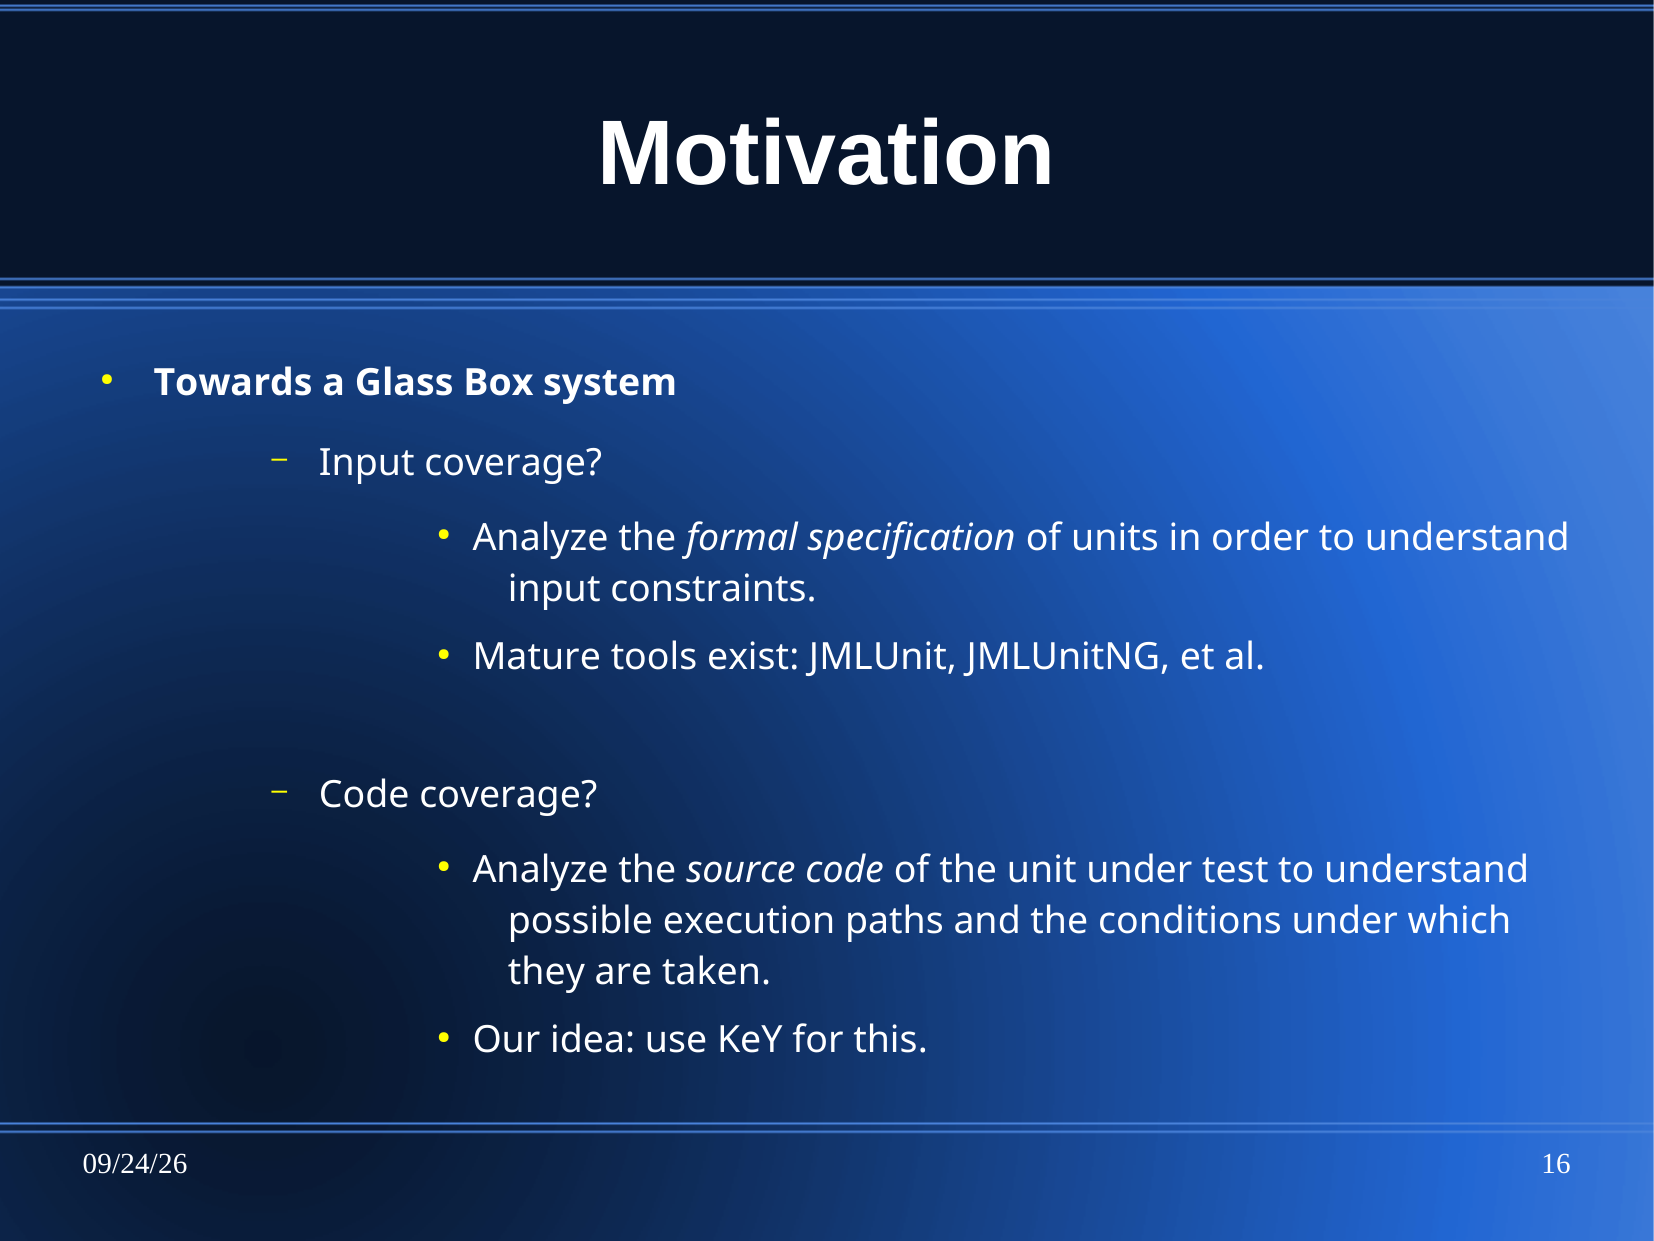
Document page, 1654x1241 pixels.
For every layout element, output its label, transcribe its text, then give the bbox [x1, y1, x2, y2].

picture [0, 0, 1654, 1241]
list Towards a Glass Box system Input coverage? Analyze the formal specification of units in order to understand input constraints. Mature tools exist: JMLUnit, JMLUnitNG, et al. Code coverage? Analyze the source code of the unit under test to understand possible execution paths and the conditions under which they are taken. Our idea: use KeY for this. [82, 355, 1571, 1087]
title Motivation [82, 49, 1571, 257]
